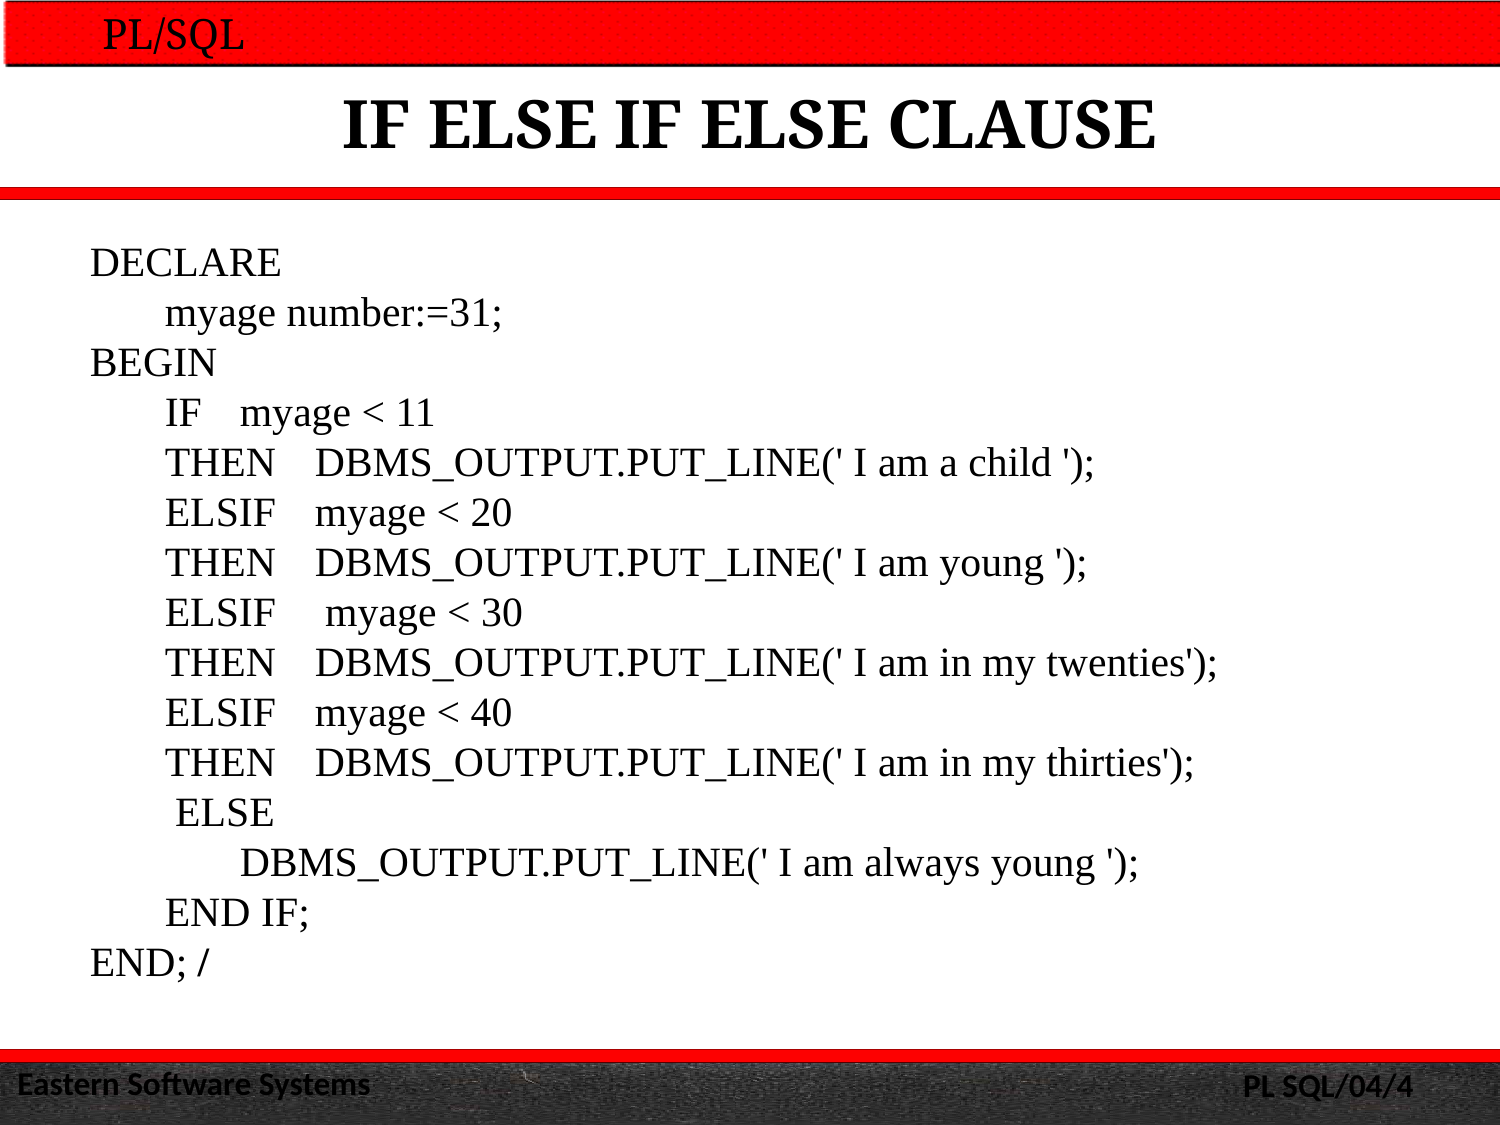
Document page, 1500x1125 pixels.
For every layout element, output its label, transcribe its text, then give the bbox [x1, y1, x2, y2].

picture [0, 187, 1500, 200]
picture [0, 1049, 1500, 1125]
text_box Eastern Software Systems [2, 1054, 394, 1110]
picture [0, 0, 1500, 69]
text_box PL SQL/04/4 [379, 1056, 1500, 1125]
text_box IF ELSE IF ELSE CLAUSE [0, 74, 1500, 170]
text_box PL/SQL [87, 0, 288, 65]
text_box DECLARE myage number:=31; BEGIN IF myage < 11 THEN DBMS_OUTPUT.PUT_LINE(' I am a child '); ELSIF myage < 20 THEN DBMS_OUTPUT.PUT_LINE(' I am young '); ELSIF myage < 30 THEN DBMS_OUTPUT.PUT_LINE(' I am in my twenties'); ELSIF myage < 40 THEN DBMS_OUTPUT.PUT_LINE(' I am in my thirties'); ELSE DBMS_OUTPUT.PUT_LINE(' I am always young '); END IF; END; / [74, 227, 1413, 993]
